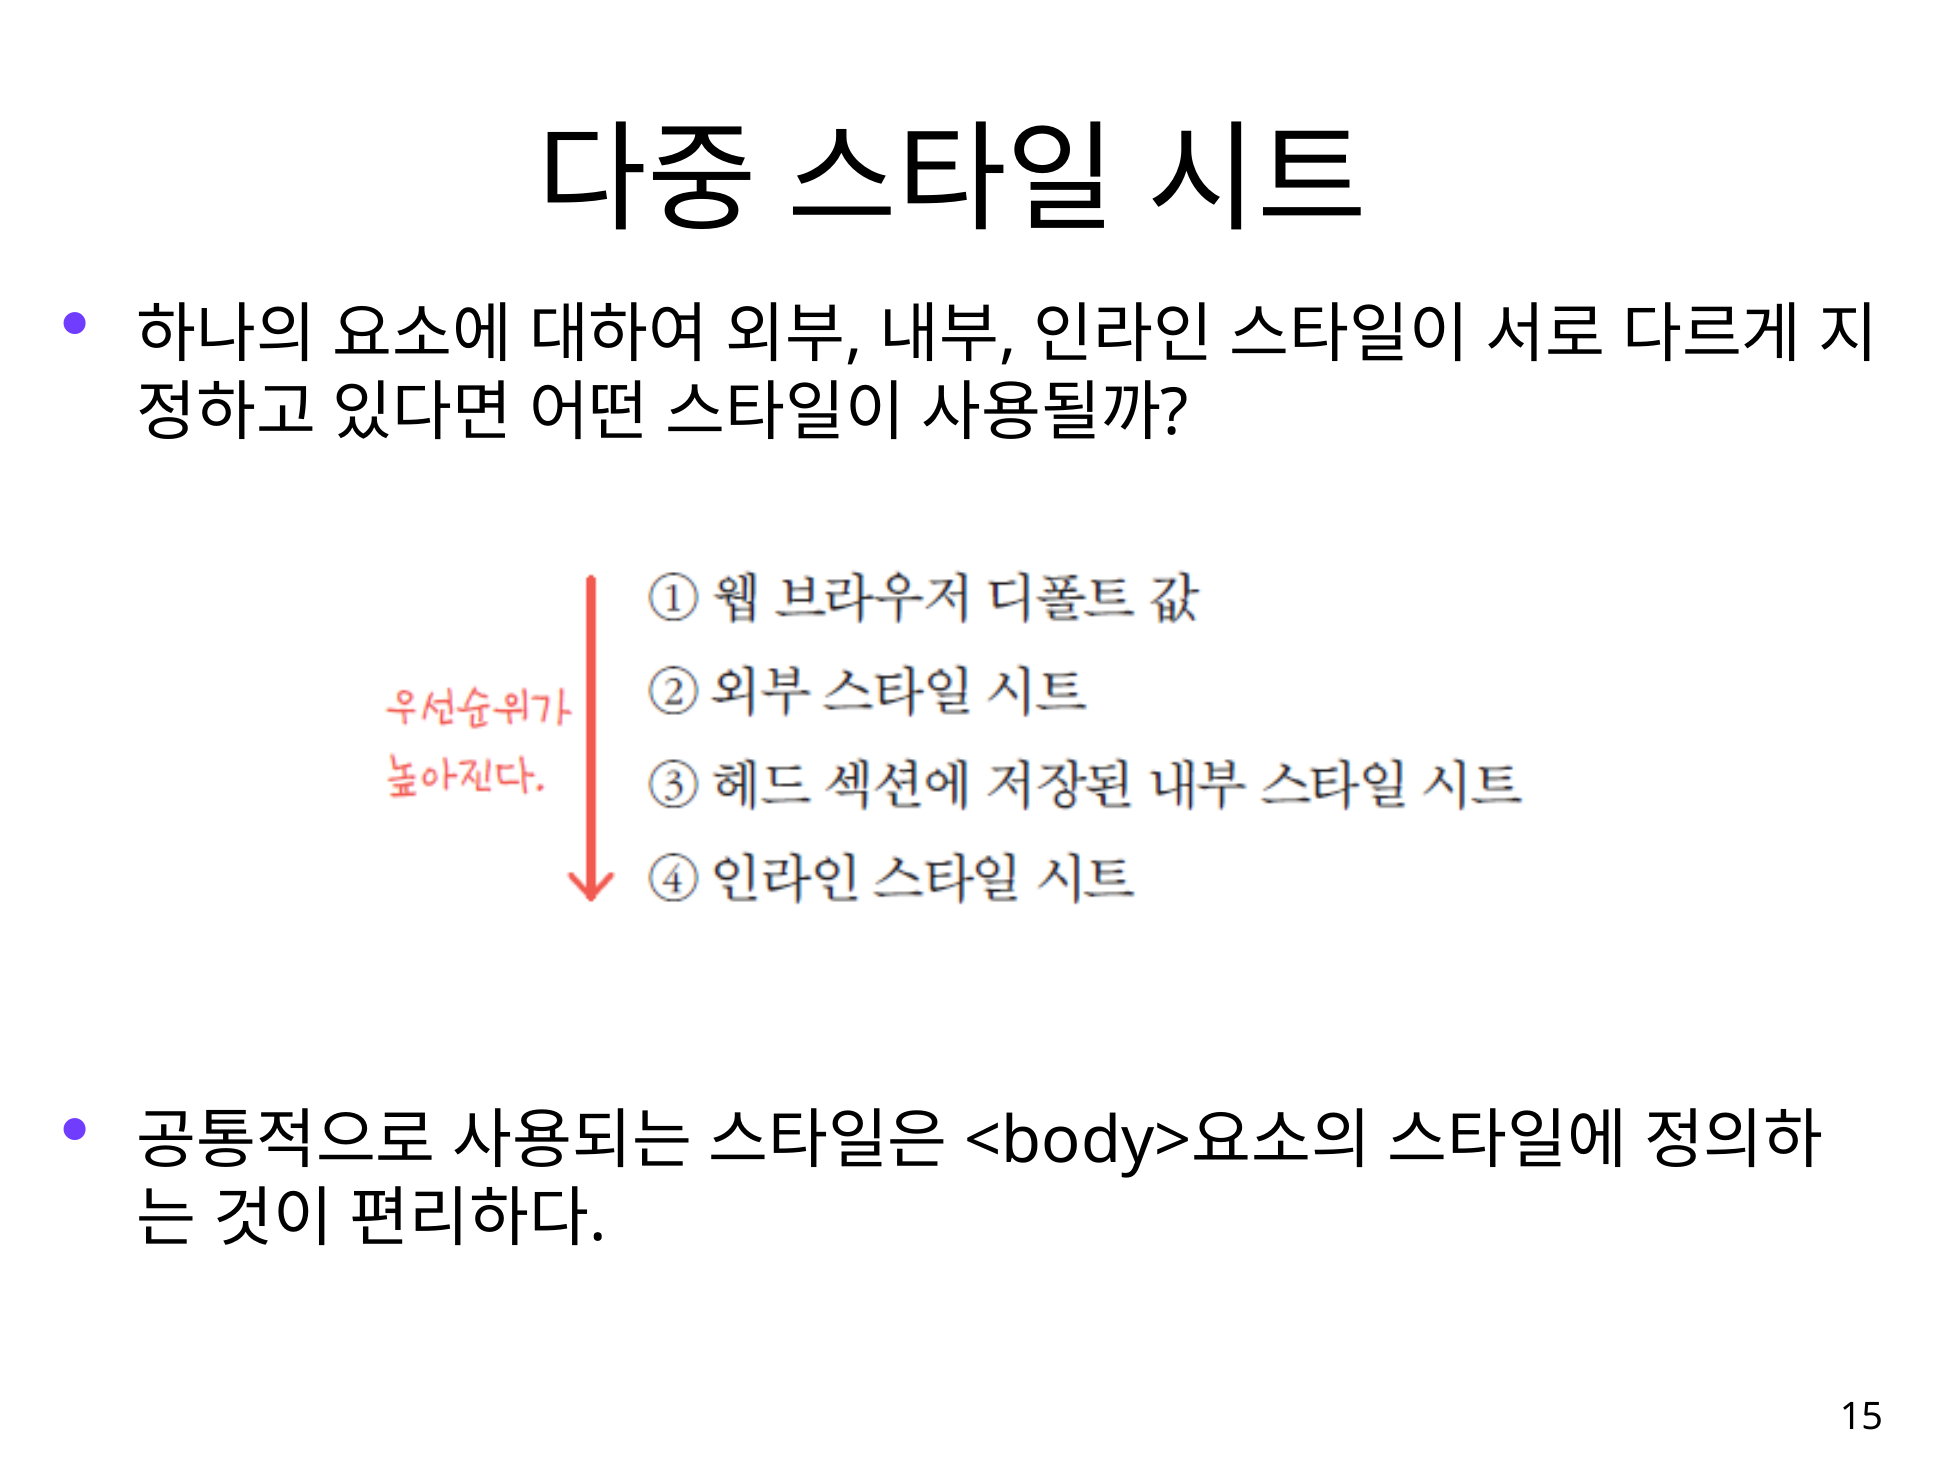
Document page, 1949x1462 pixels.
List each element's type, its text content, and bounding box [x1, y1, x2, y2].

list 하나의 요소에 대하여 외부, 내부, 인라인 스타일이 서로 다르게 지정하고 있다면 어떤 스타일이 사용될까? 공통적으로 사용되는 스타일은 <body>요소의 스타일에 정의하는 것이 편리하다. [48, 284, 1897, 1343]
picture [374, 535, 1568, 938]
title 다중 스타일 시트 [156, 92, 1749, 255]
slide_number 20 [1496, 1372, 1899, 1462]
